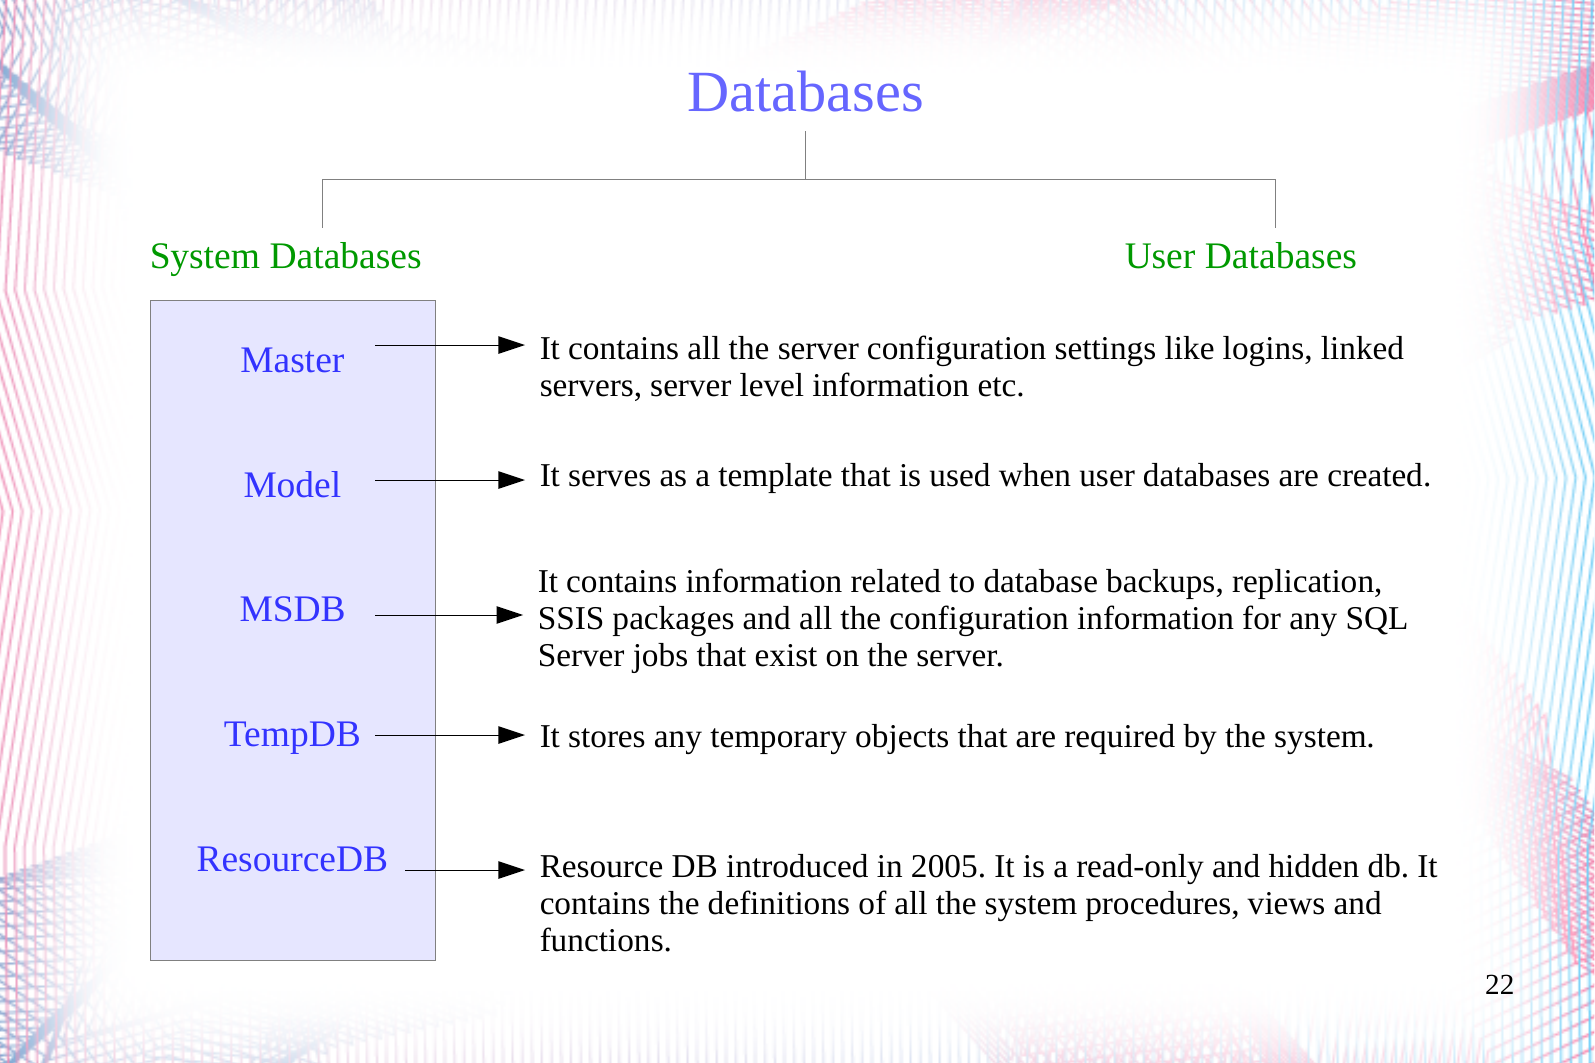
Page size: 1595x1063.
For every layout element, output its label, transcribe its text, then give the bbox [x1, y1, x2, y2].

text_box It contains all the server configuration settings like logins, linked servers, server level information etc. [525, 322, 1471, 413]
text_box It stores any temporary objects that are required by the system. [525, 710, 1441, 801]
text_box It contains information related to database backups, replication, SSIS packages and all the configuration information for any SQL Server jobs that exist on the server. [523, 555, 1439, 721]
text_box Master Model MSDB TempDB ResourceDB [150, 300, 436, 961]
text_box Databases [261, 51, 1351, 132]
text_box System Databases [135, 227, 511, 286]
text_box It serves as a template that is used when user databases are created. [525, 449, 1456, 511]
text_box Resource DB introduced in 2005. It is a read-only and hidden db. It contains the definitions of all the system procedures, views and functions. [525, 840, 1471, 969]
text_box User Databases [1110, 227, 1441, 286]
picture [0, 0, 1595, 1063]
